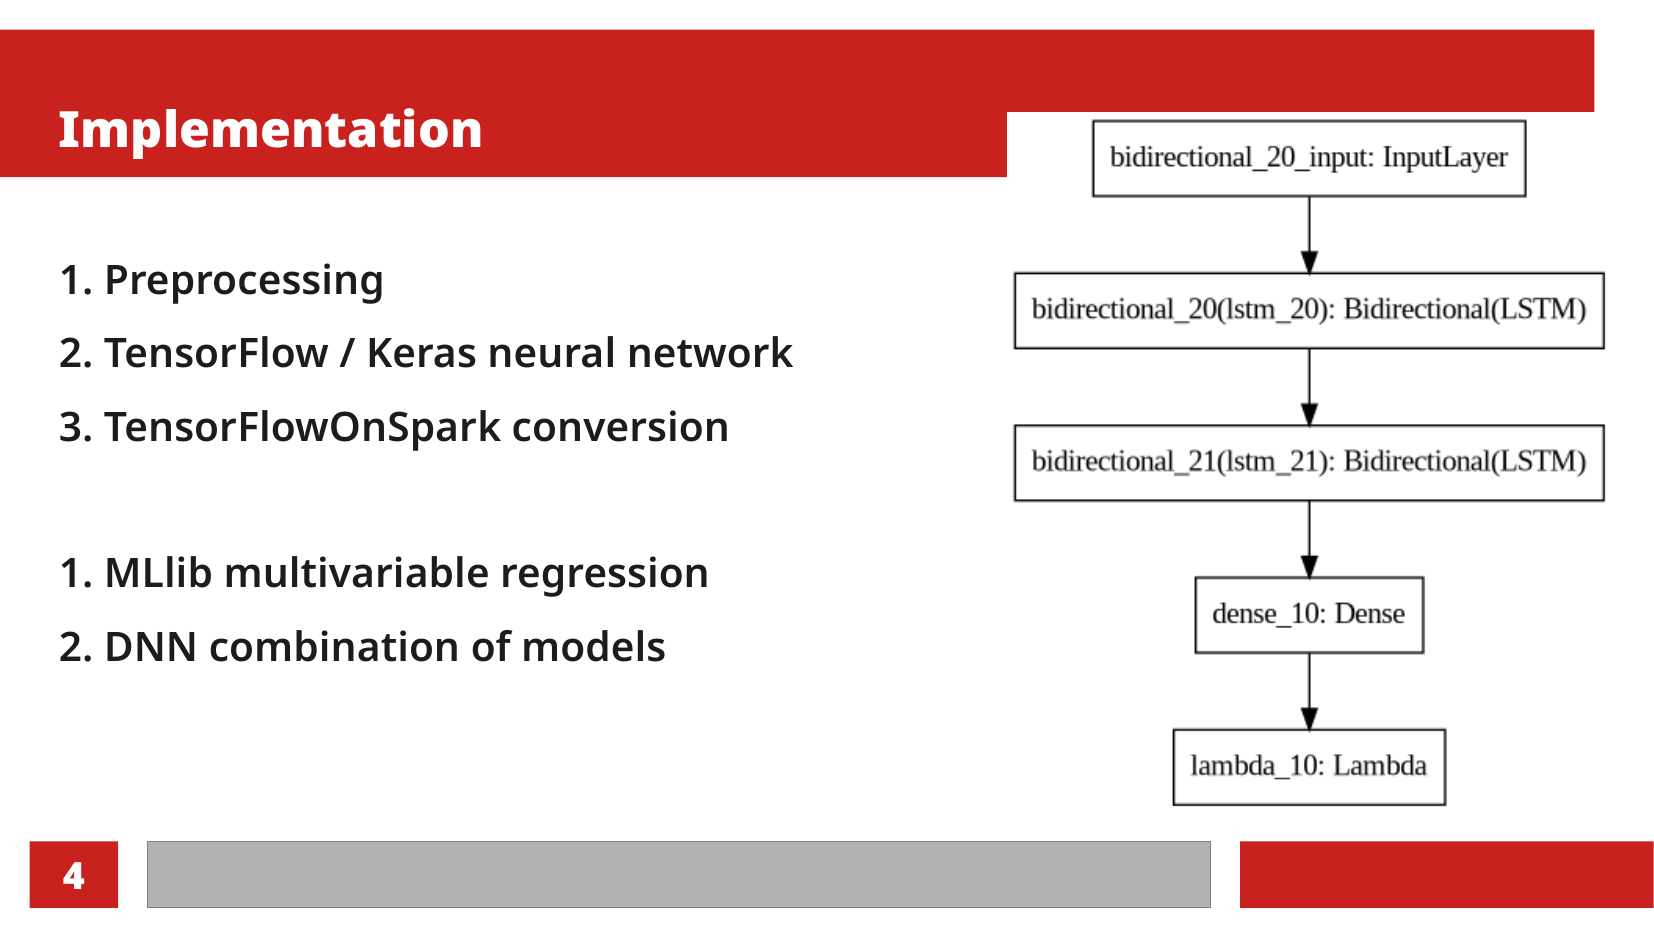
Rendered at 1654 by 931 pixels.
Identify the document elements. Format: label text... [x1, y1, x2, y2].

list 1. Preprocessing 2. TensorFlow / Keras neural network 3. TensorFlowOnSpark conversion 1. MLlib multivariable regression 2. DNN combination of models [59, 250, 1565, 827]
picture [1007, 112, 1613, 815]
title Implementation [59, 44, 1595, 163]
